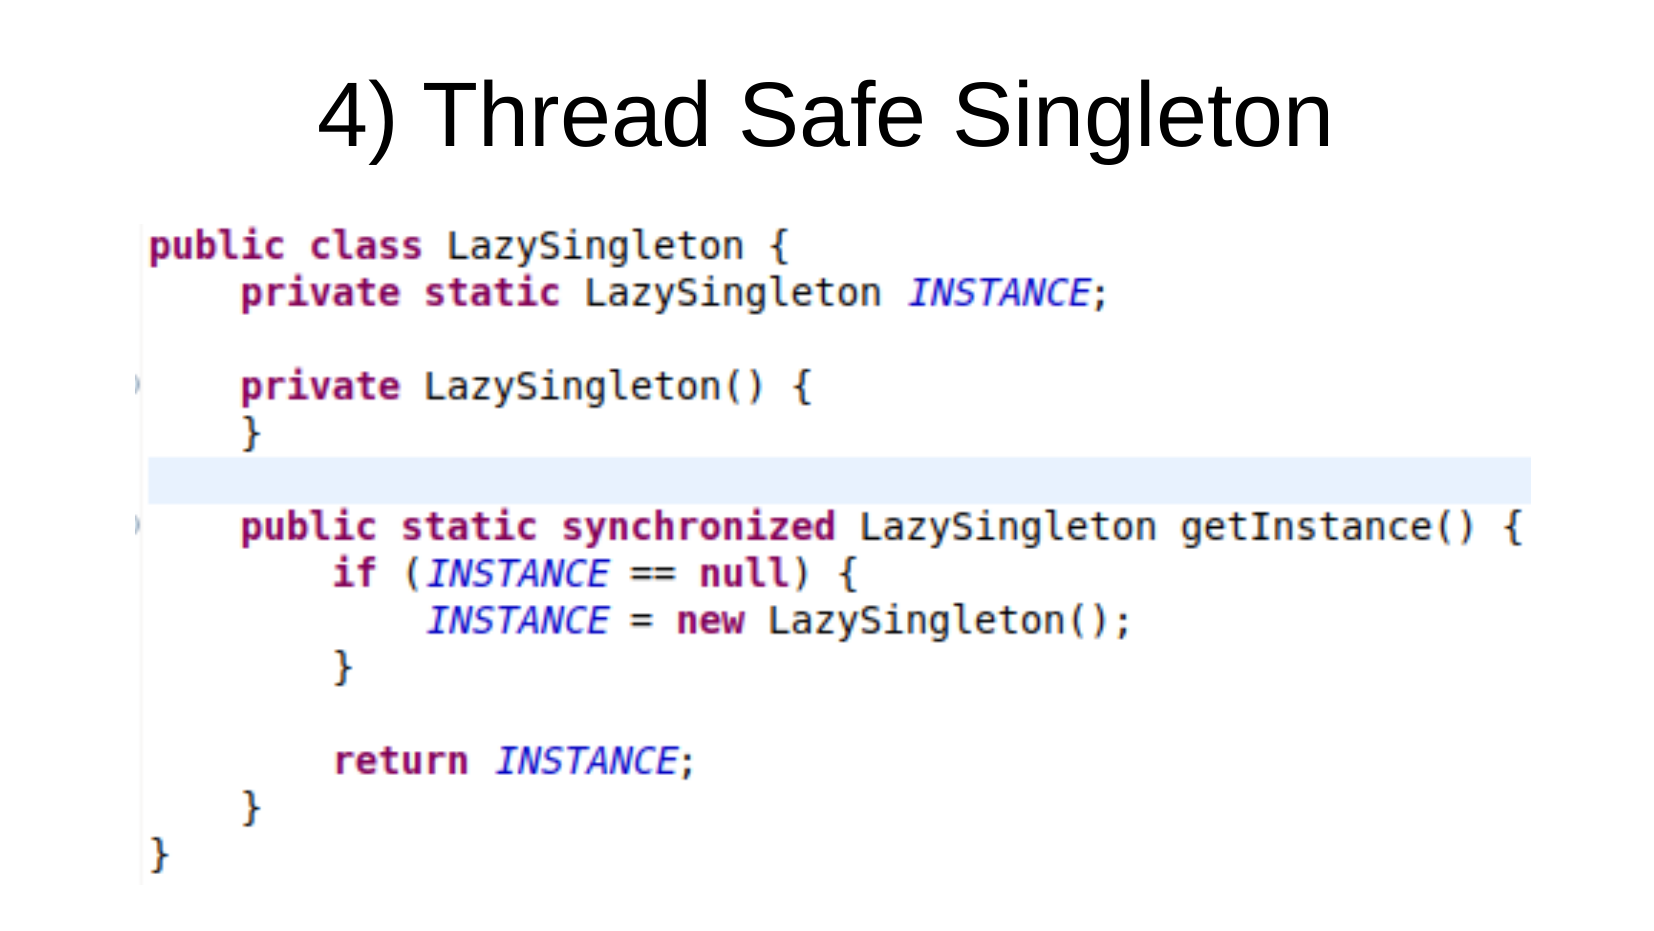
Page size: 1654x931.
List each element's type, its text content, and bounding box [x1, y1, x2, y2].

picture [135, 224, 1531, 886]
title 4) Thread Safe Singleton [82, 37, 1571, 193]
